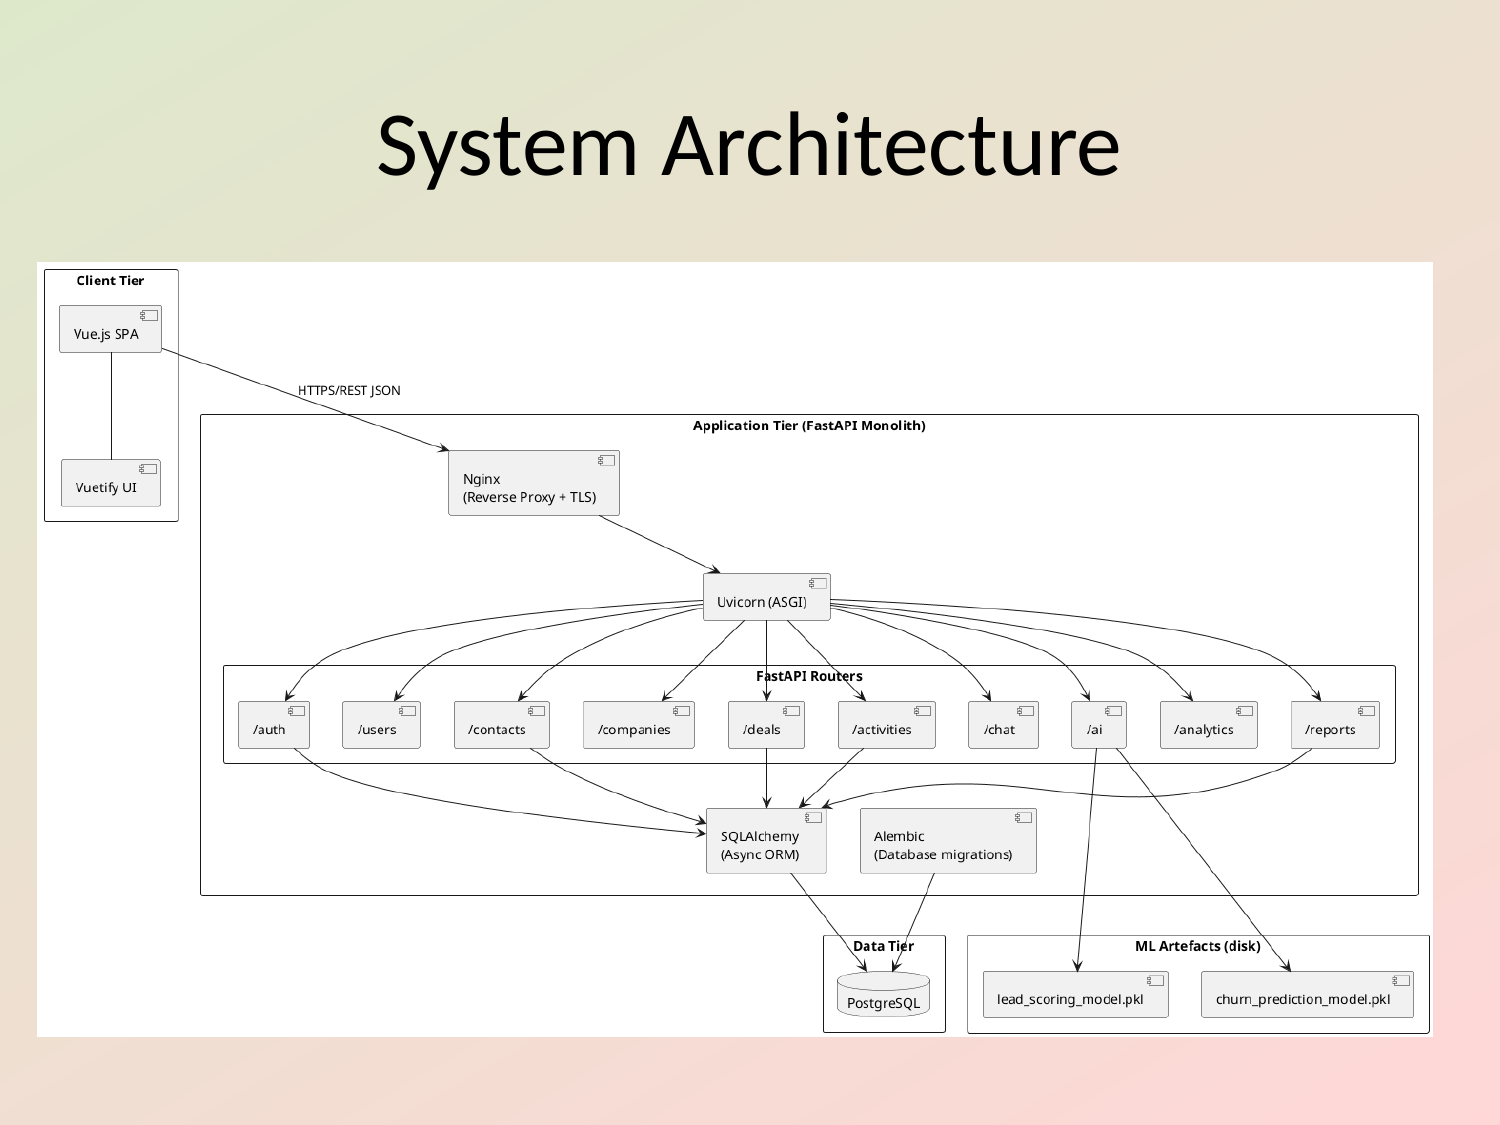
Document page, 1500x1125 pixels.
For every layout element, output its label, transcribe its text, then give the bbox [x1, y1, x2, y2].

picture [37, 262, 1433, 1037]
title System Architecture [75, 45, 1425, 233]
